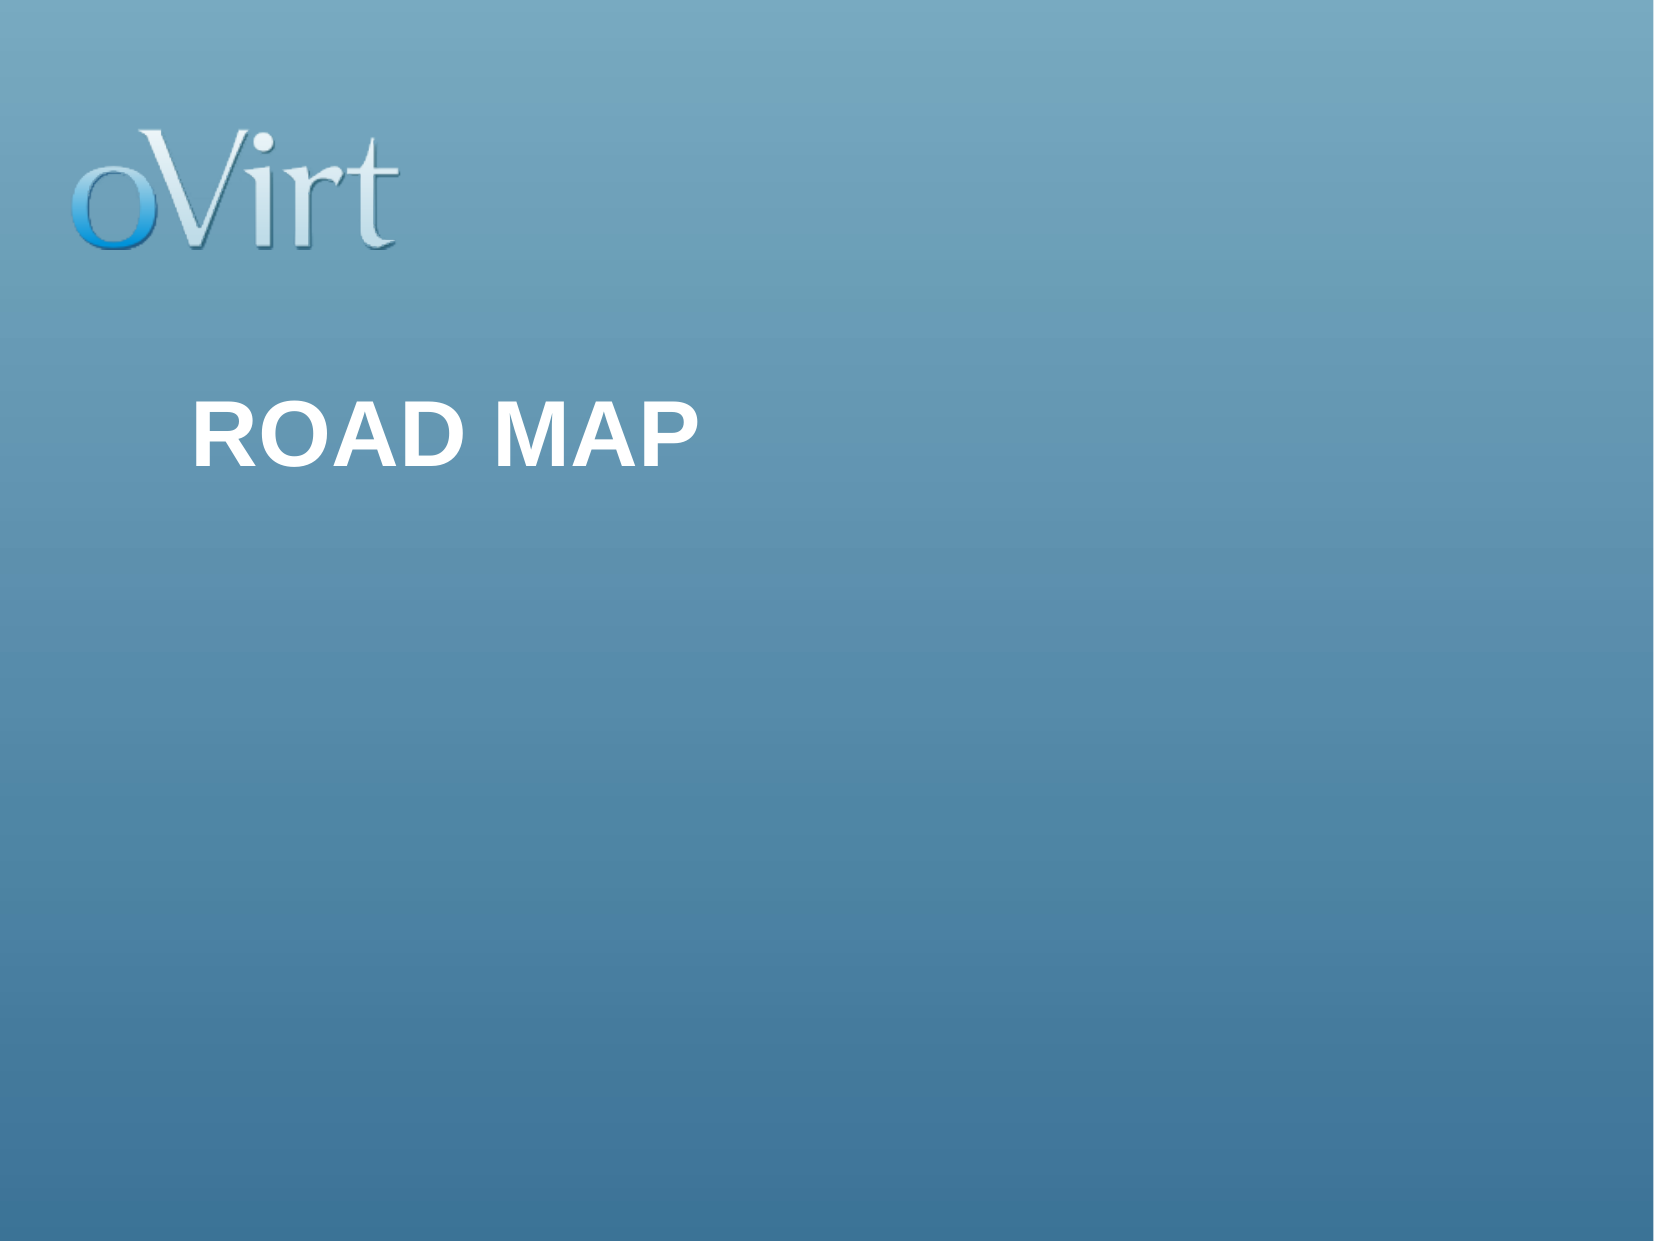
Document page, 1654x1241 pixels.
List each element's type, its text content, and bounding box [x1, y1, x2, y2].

picture [0, 0, 1654, 1241]
text_box ROAD MAP [175, 374, 1549, 510]
